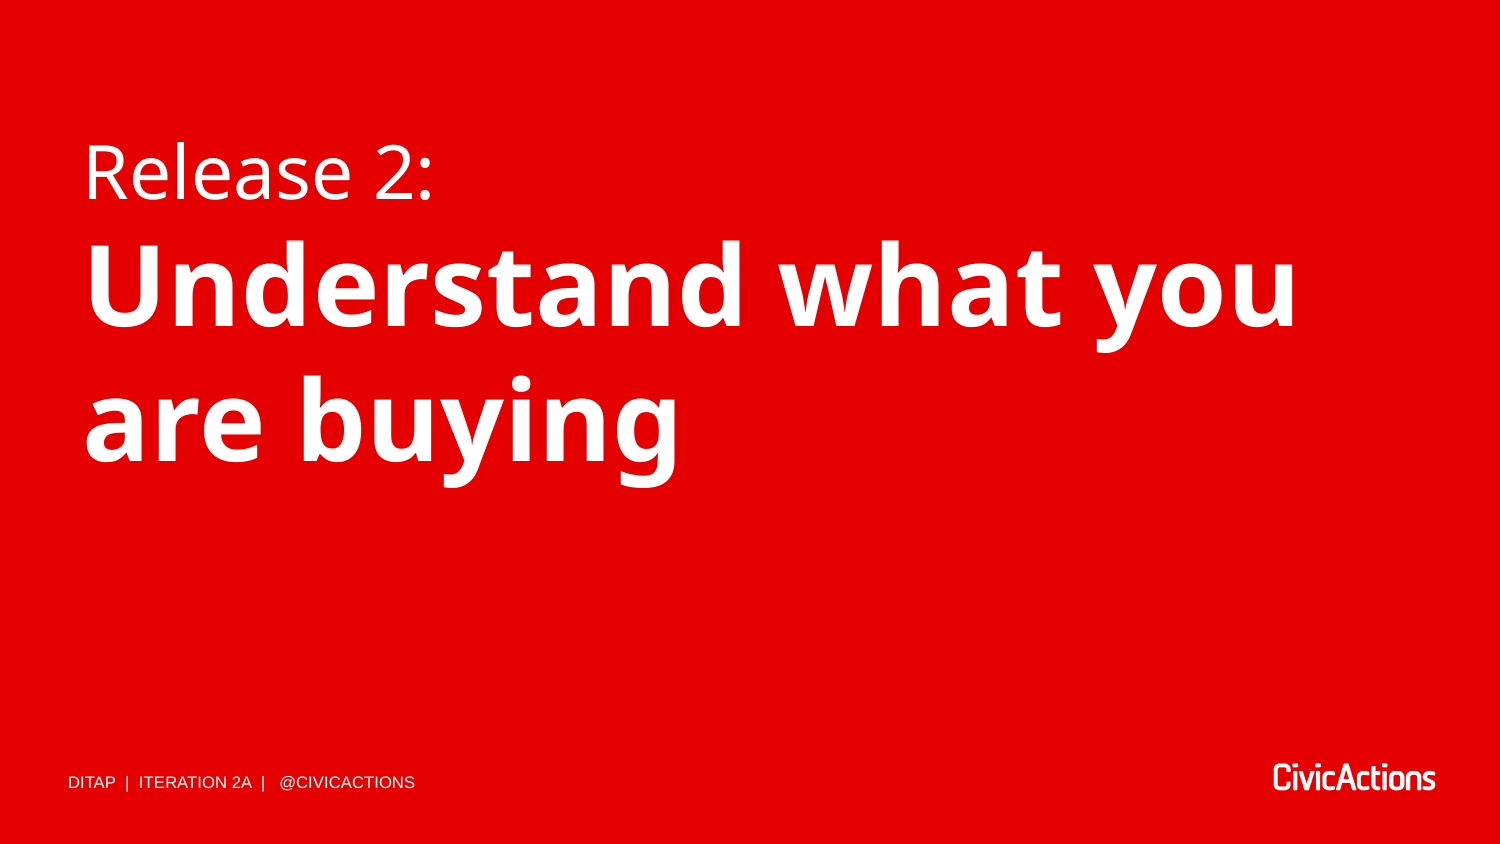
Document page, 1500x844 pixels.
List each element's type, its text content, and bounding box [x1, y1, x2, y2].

picture [1271, 758, 1438, 795]
title Release 2: Understand what you are buying [73, 114, 1354, 470]
